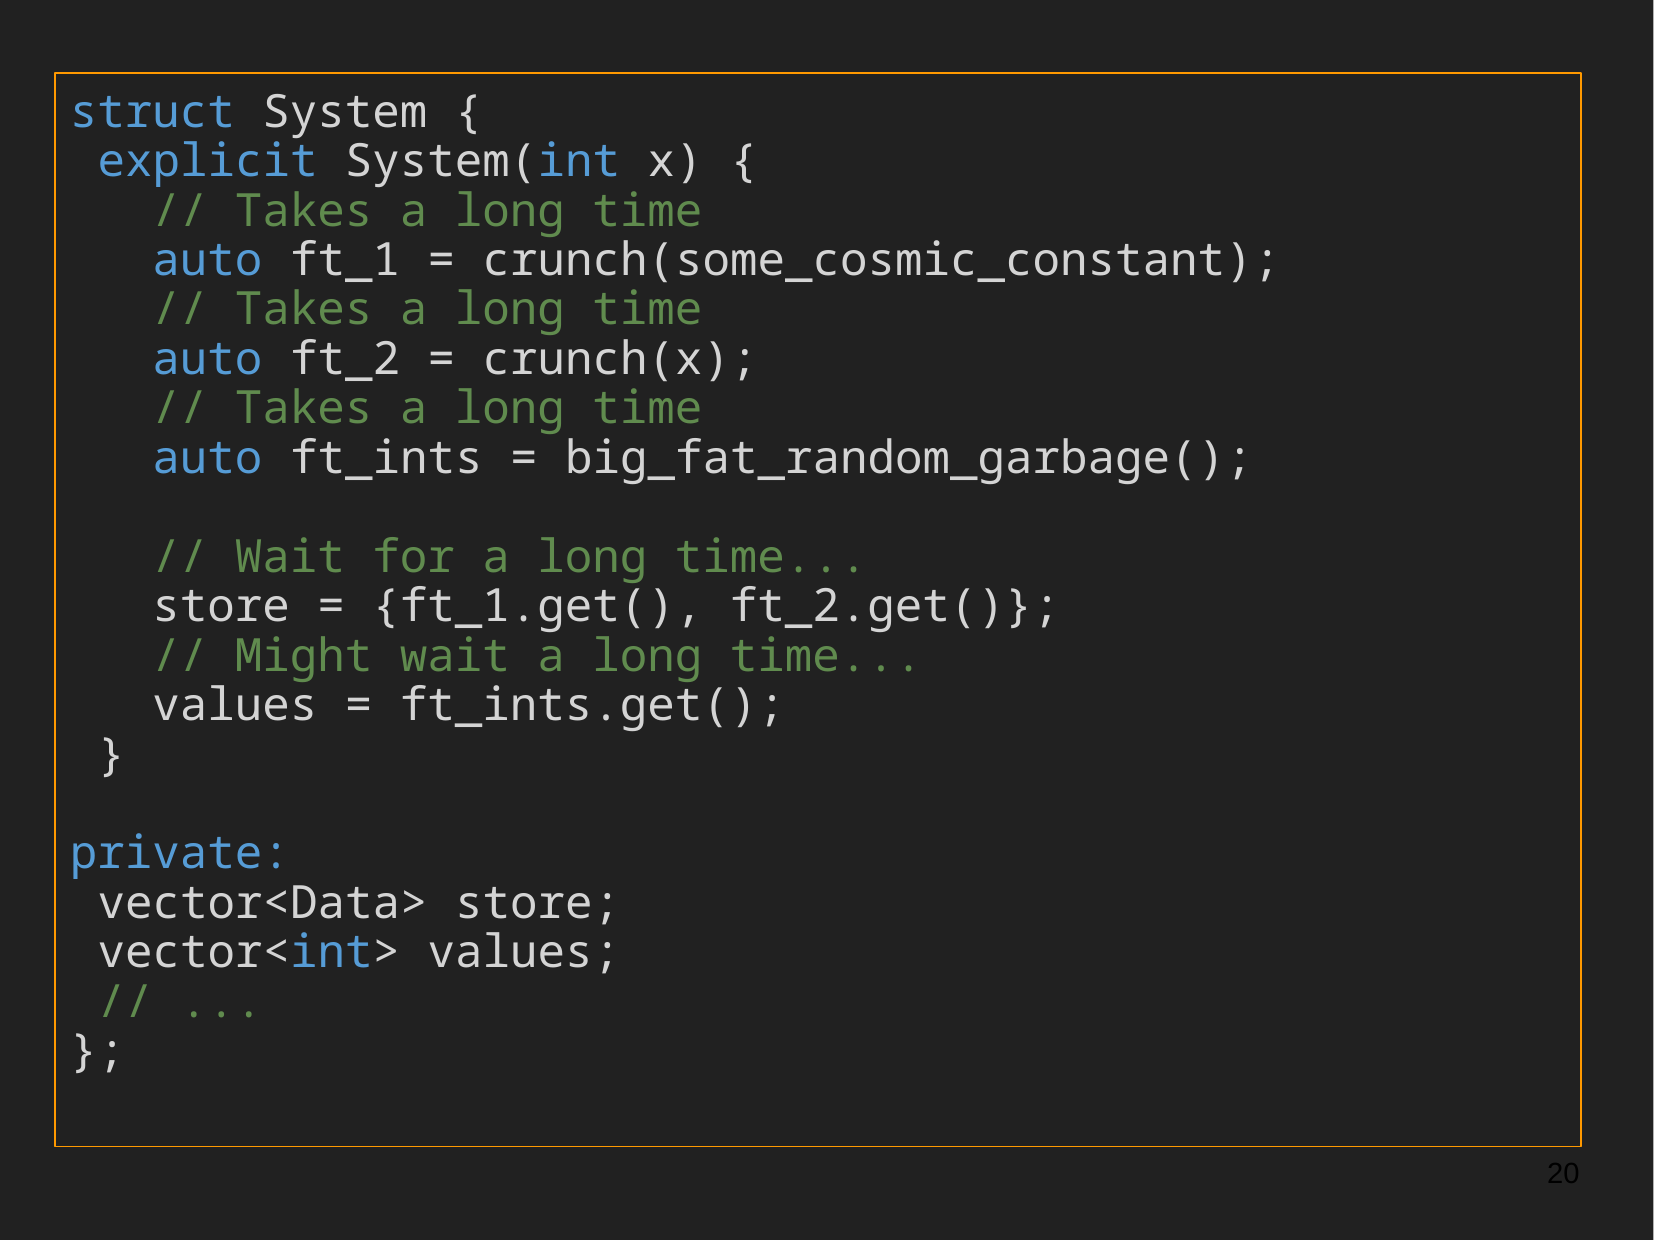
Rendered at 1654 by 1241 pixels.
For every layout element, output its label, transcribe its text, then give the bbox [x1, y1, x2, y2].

slide_number <number> [1532, 1124, 1632, 1220]
list struct System { explicit System(int x) { // Takes a long time auto ft_1 = crunch(some_cosmic_constant); // Takes a long time auto ft_2 = crunch(x); // Takes a long time auto ft_ints = big_fat_random_garbage(); // Wait for a long time... store = {ft_1.get(), ft_2.get()}; // Might wait a long time... values = ft_ints.get(); } private: vector<Data> store; vector<int> values; // ... }; [55, 72, 1581, 1147]
